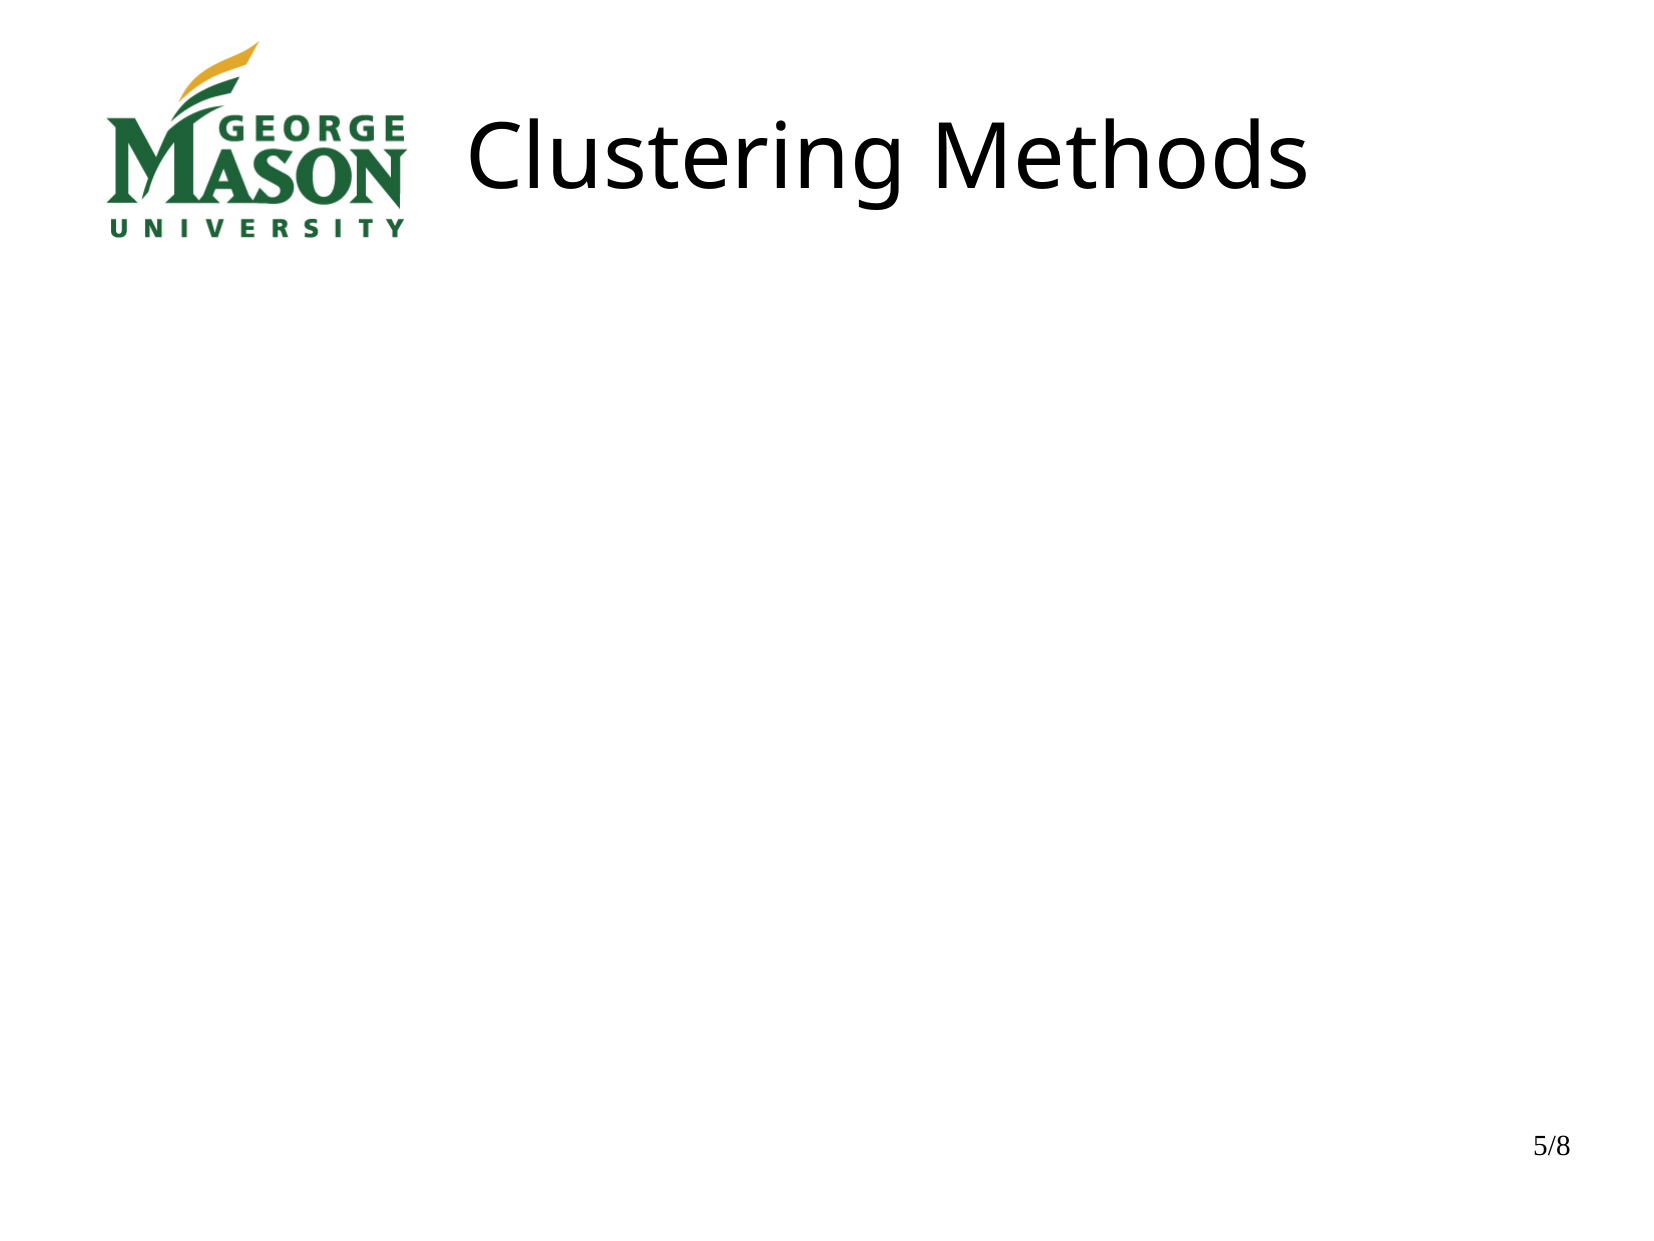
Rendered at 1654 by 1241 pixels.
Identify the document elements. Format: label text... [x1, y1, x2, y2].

title Clustering Methods [465, 49, 1571, 257]
picture [88, 33, 424, 249]
